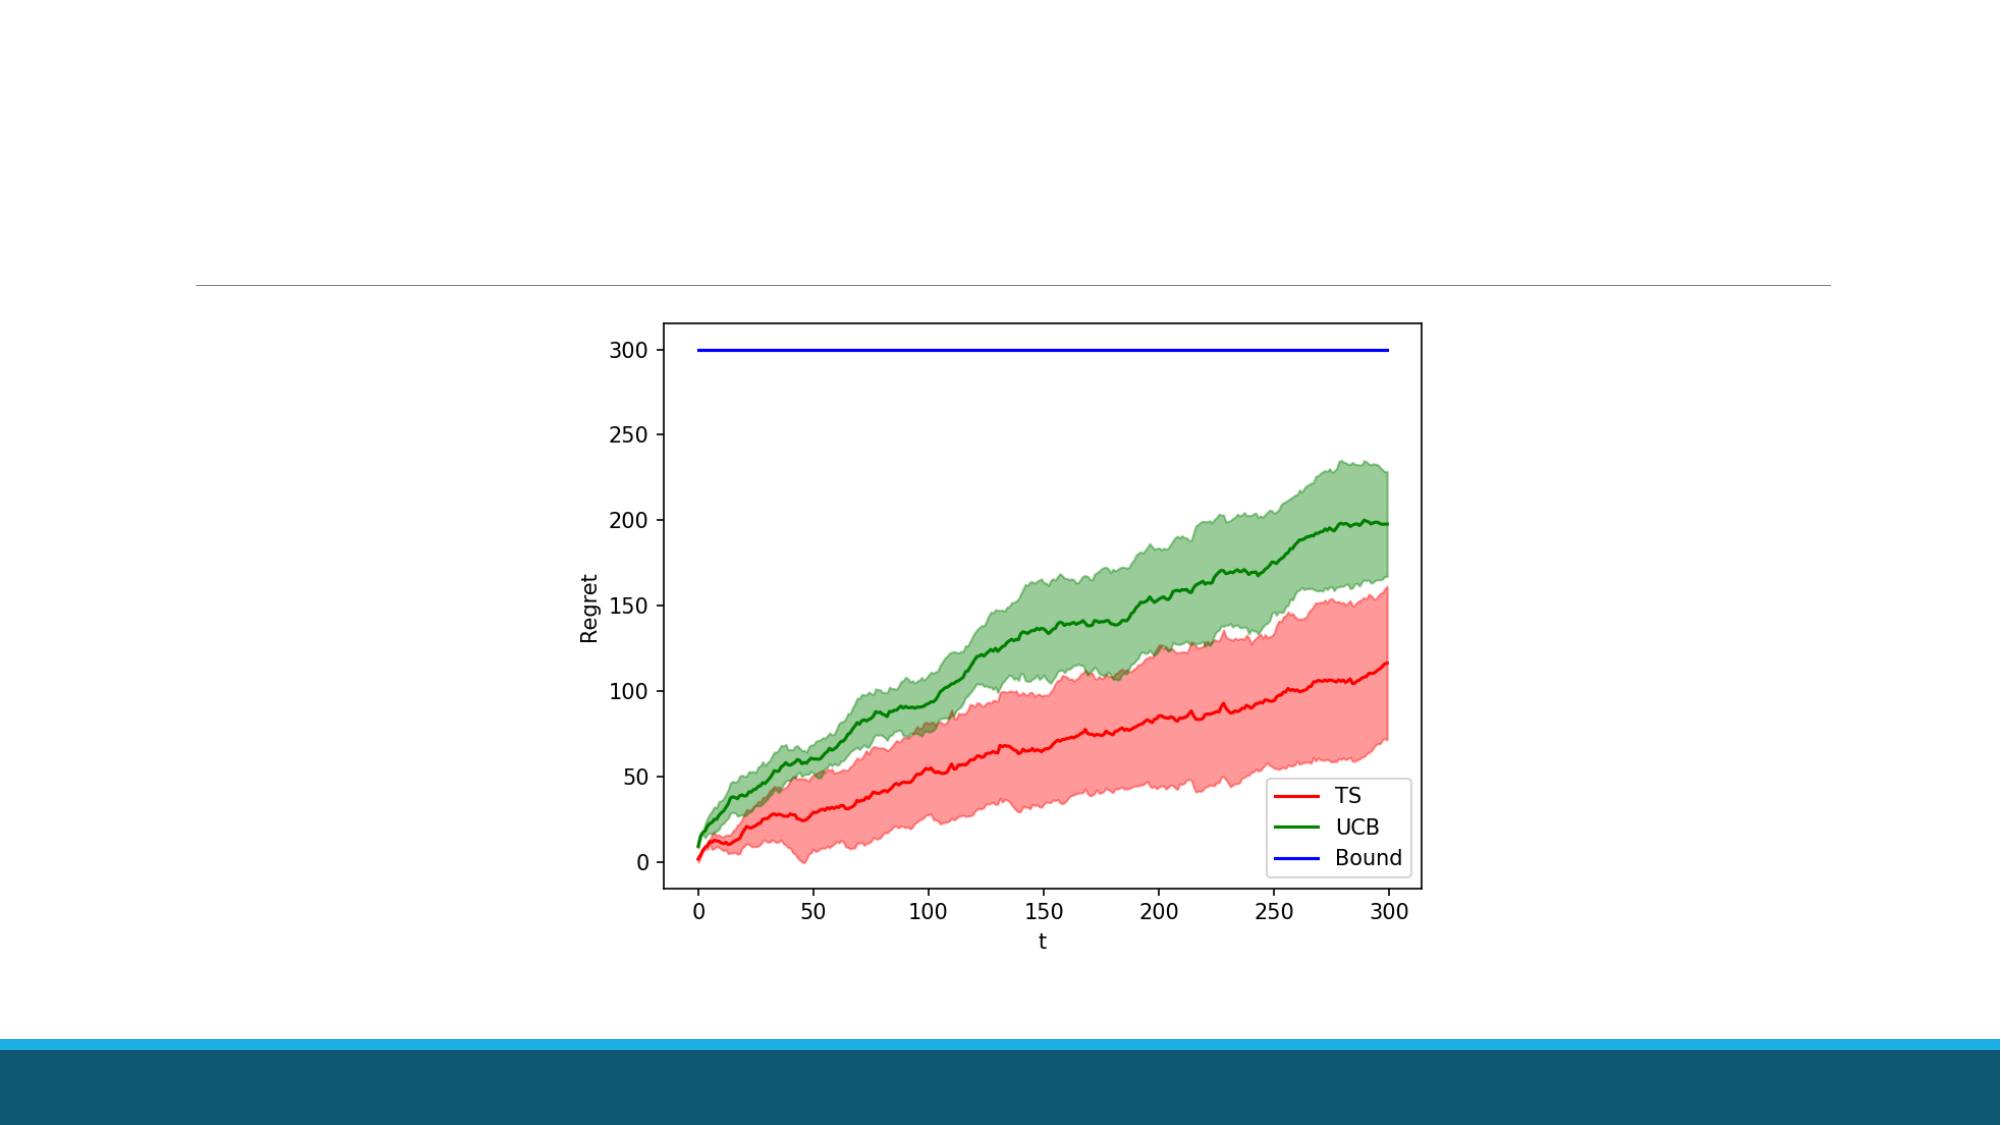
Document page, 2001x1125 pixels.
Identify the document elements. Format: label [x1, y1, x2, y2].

picture [566, 302, 1444, 963]
